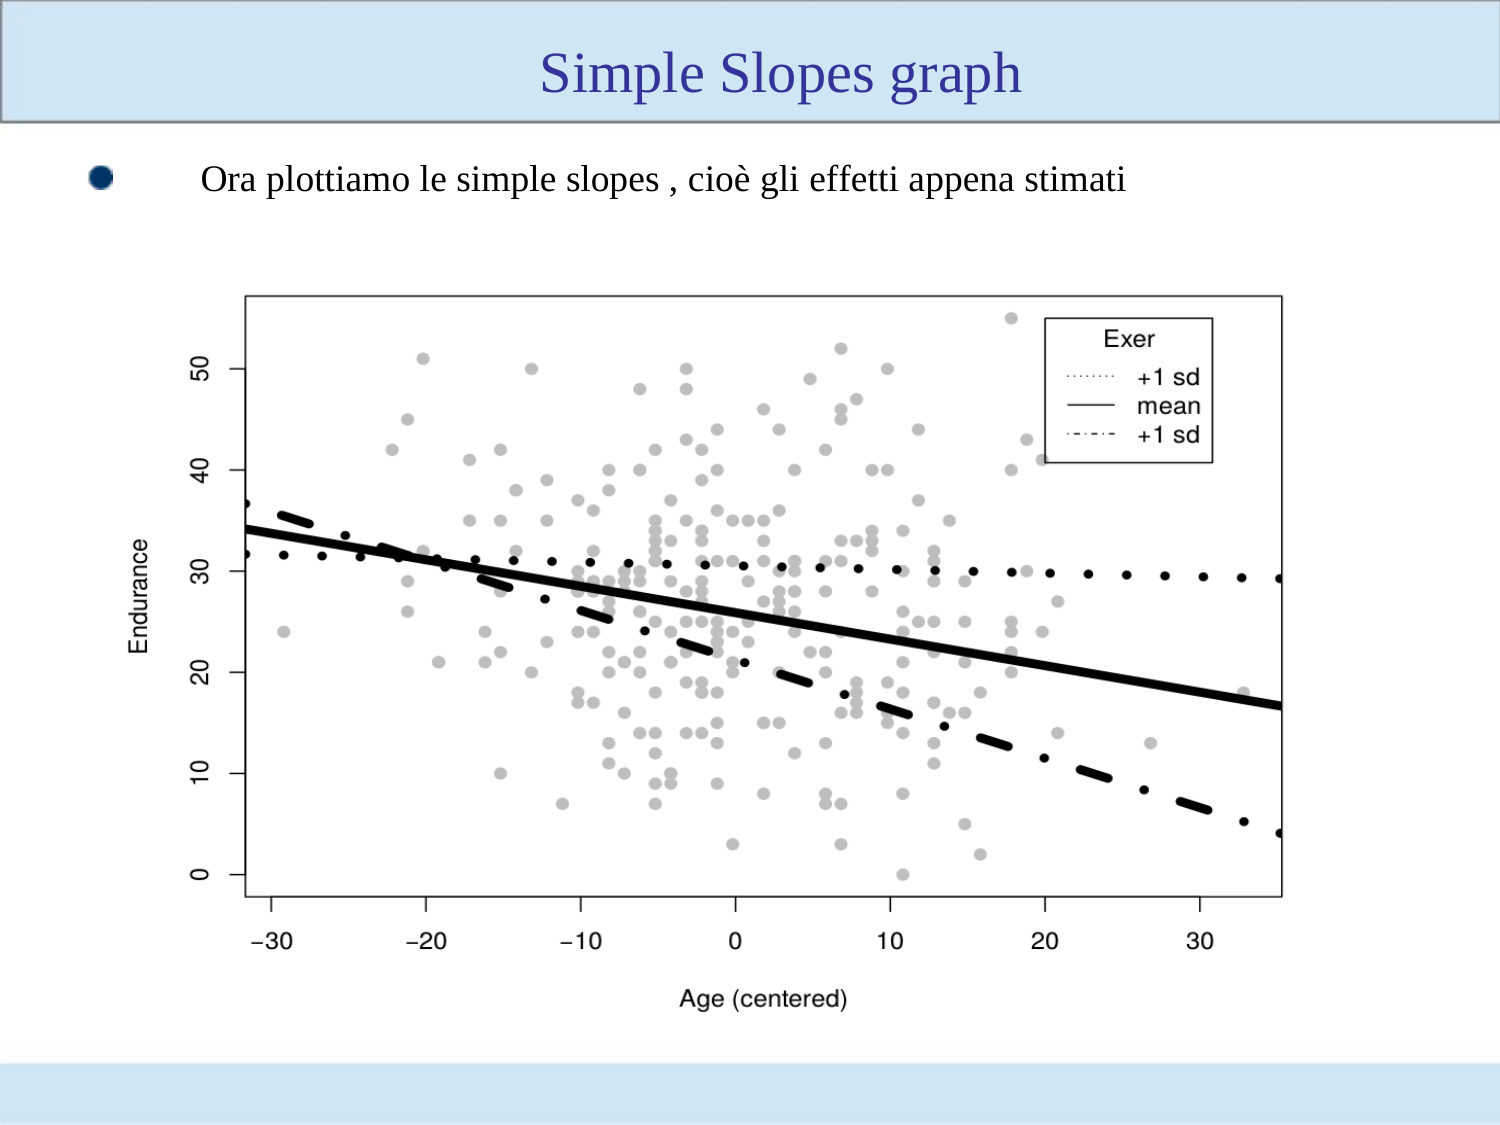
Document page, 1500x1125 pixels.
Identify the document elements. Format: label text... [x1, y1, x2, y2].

picture [0, 0, 1500, 1125]
text_box Ora plottiamo le simple slopes , cioè gli effetti appena stimati [71, 146, 1434, 207]
title Simple Slopes graph [249, 21, 1313, 117]
